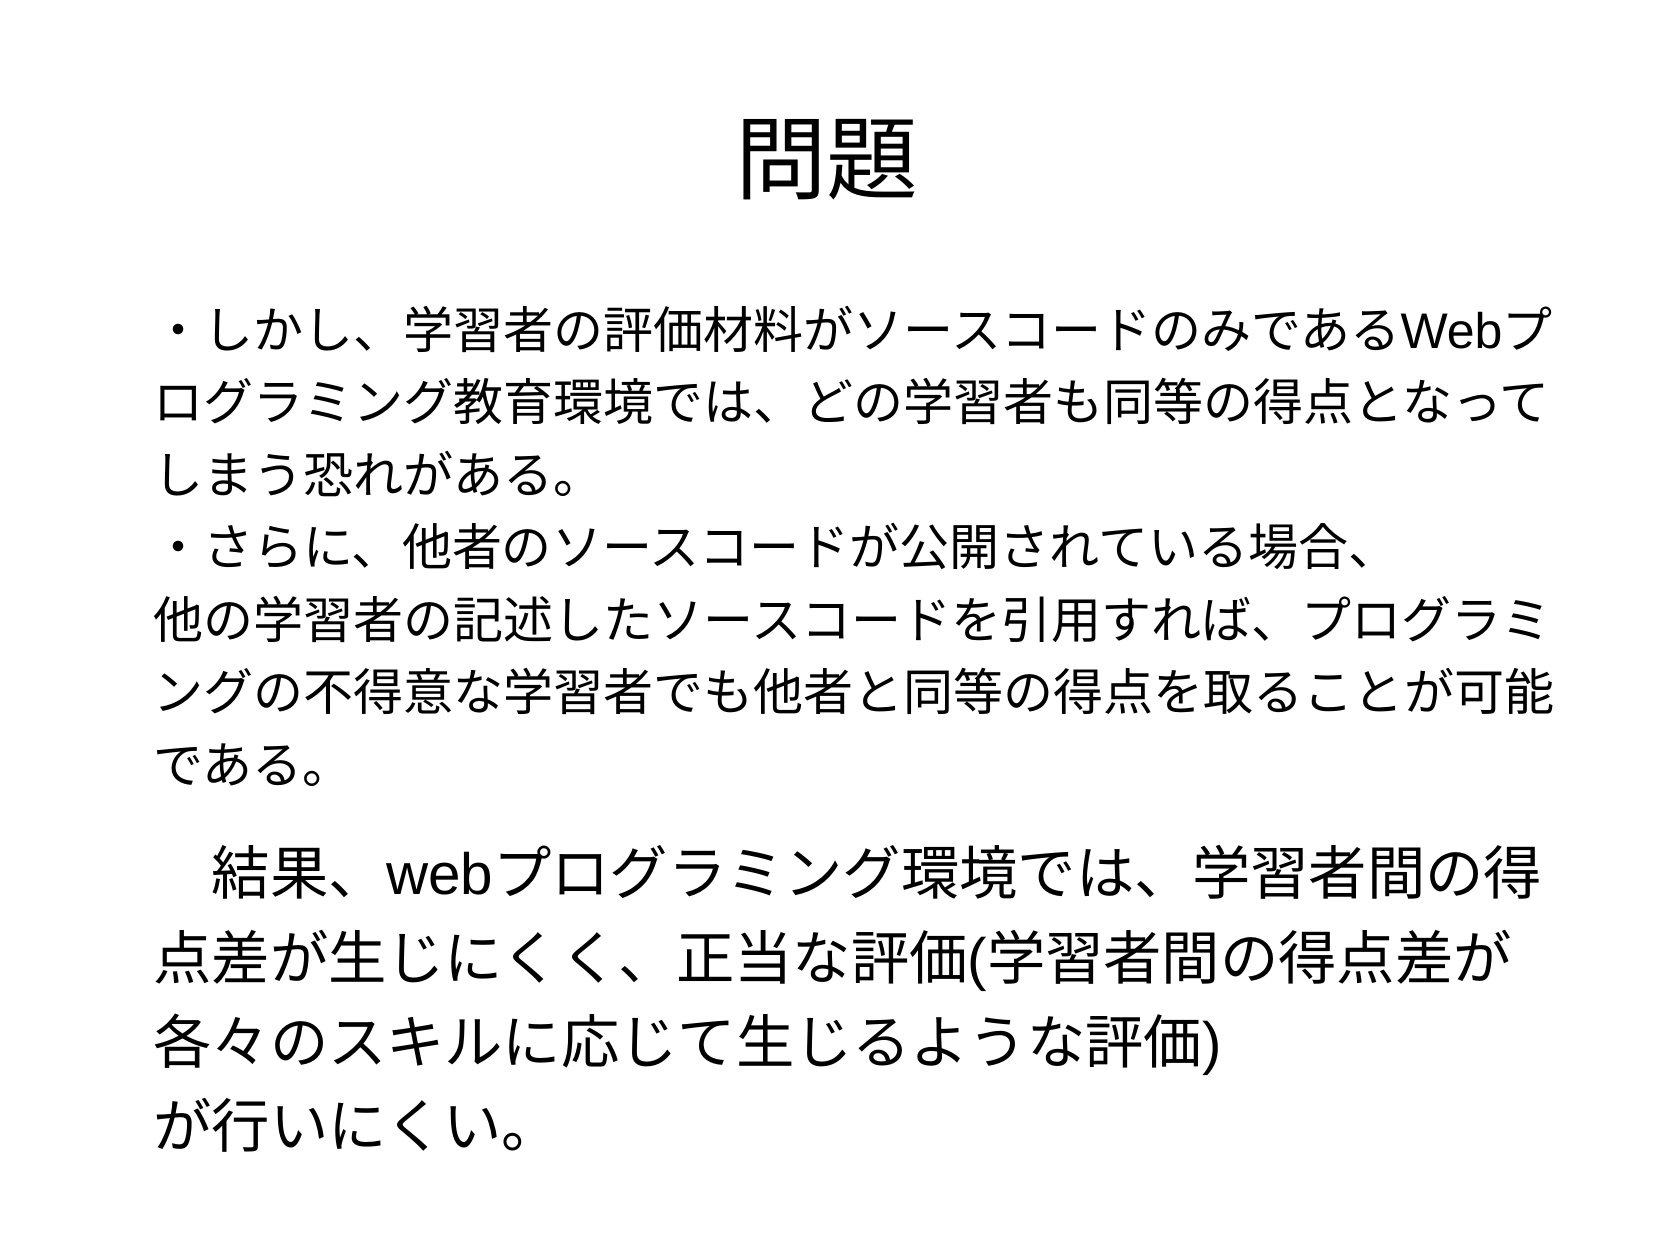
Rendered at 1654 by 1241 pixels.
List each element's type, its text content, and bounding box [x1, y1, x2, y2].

list ・しかし、学習者の評価材料がソースコードのみであるWebプログラミング教育環境では、どの学習者も同等の得点となってしまう恐れがある。 ・さらに、他者のソースコードが公開されている場合、 他の学習者の記述したソースコードを引用すれば、プログラミングの不得意な学習者でも他者と同等の得点を取ることが可能である。 結果、webプログラミング環境では、学習者間の得点差が生じにくく、正当な評価(学習者間の得点差が各々のスキルに応じて生じるような評価) が行いにくい。 [82, 290, 1571, 1109]
title 問題 [82, 49, 1571, 257]
